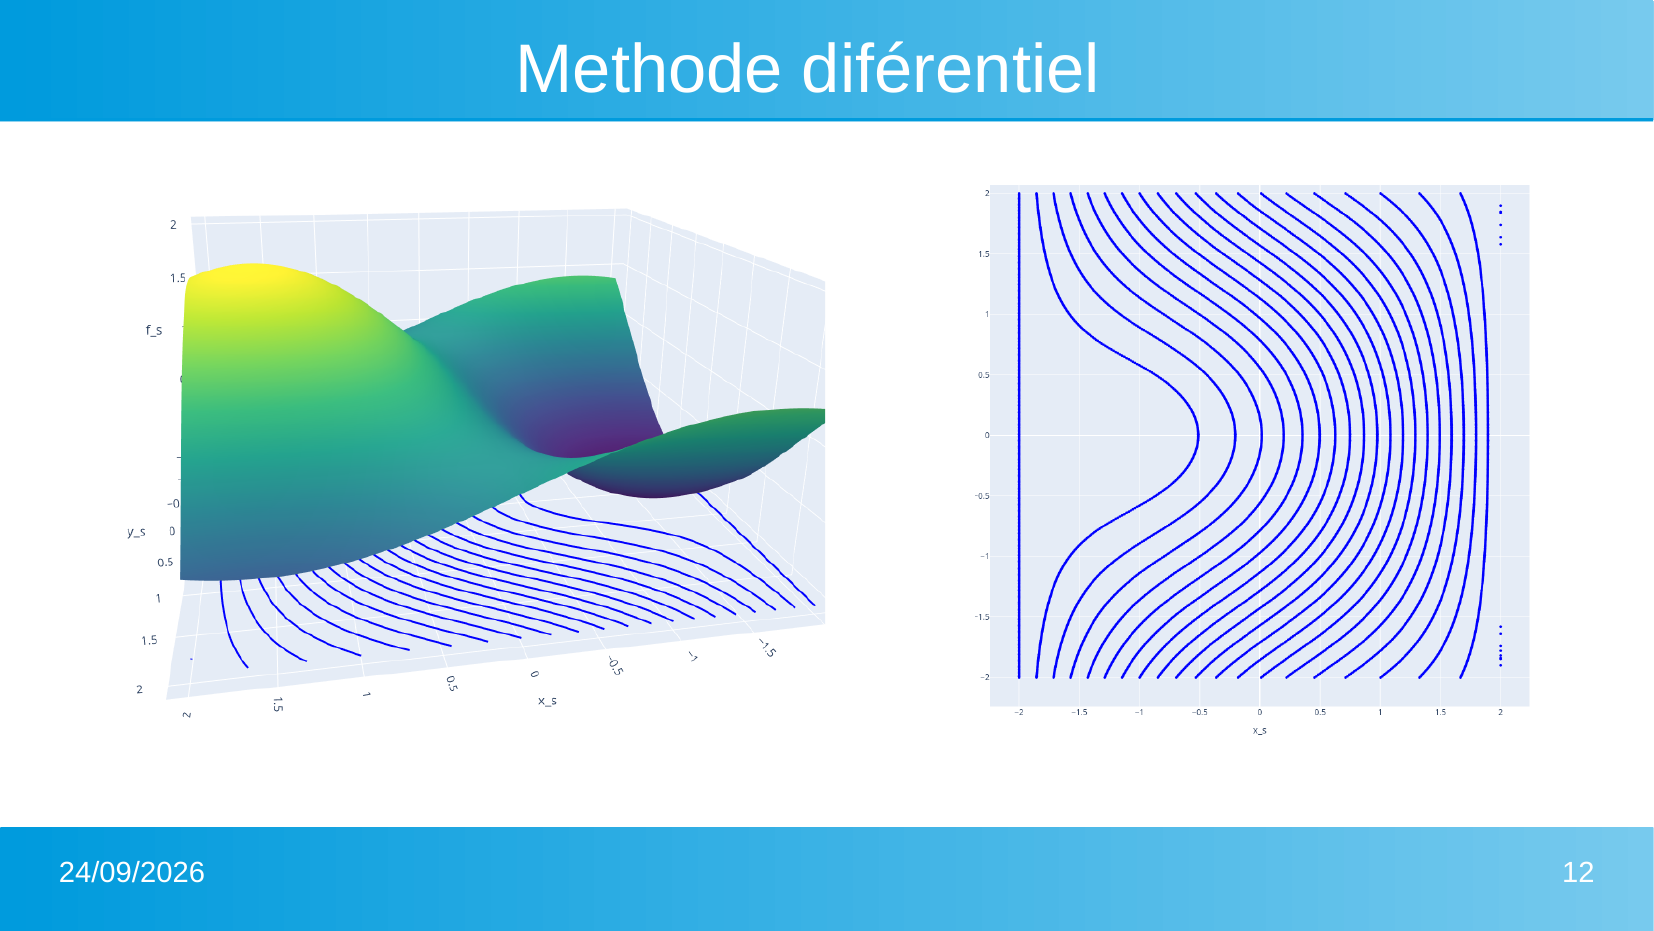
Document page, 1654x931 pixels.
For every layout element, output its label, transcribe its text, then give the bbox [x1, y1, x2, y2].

title Methode diférentiel [59, 29, 1595, 108]
picture [975, 185, 1538, 751]
picture [112, 164, 826, 768]
